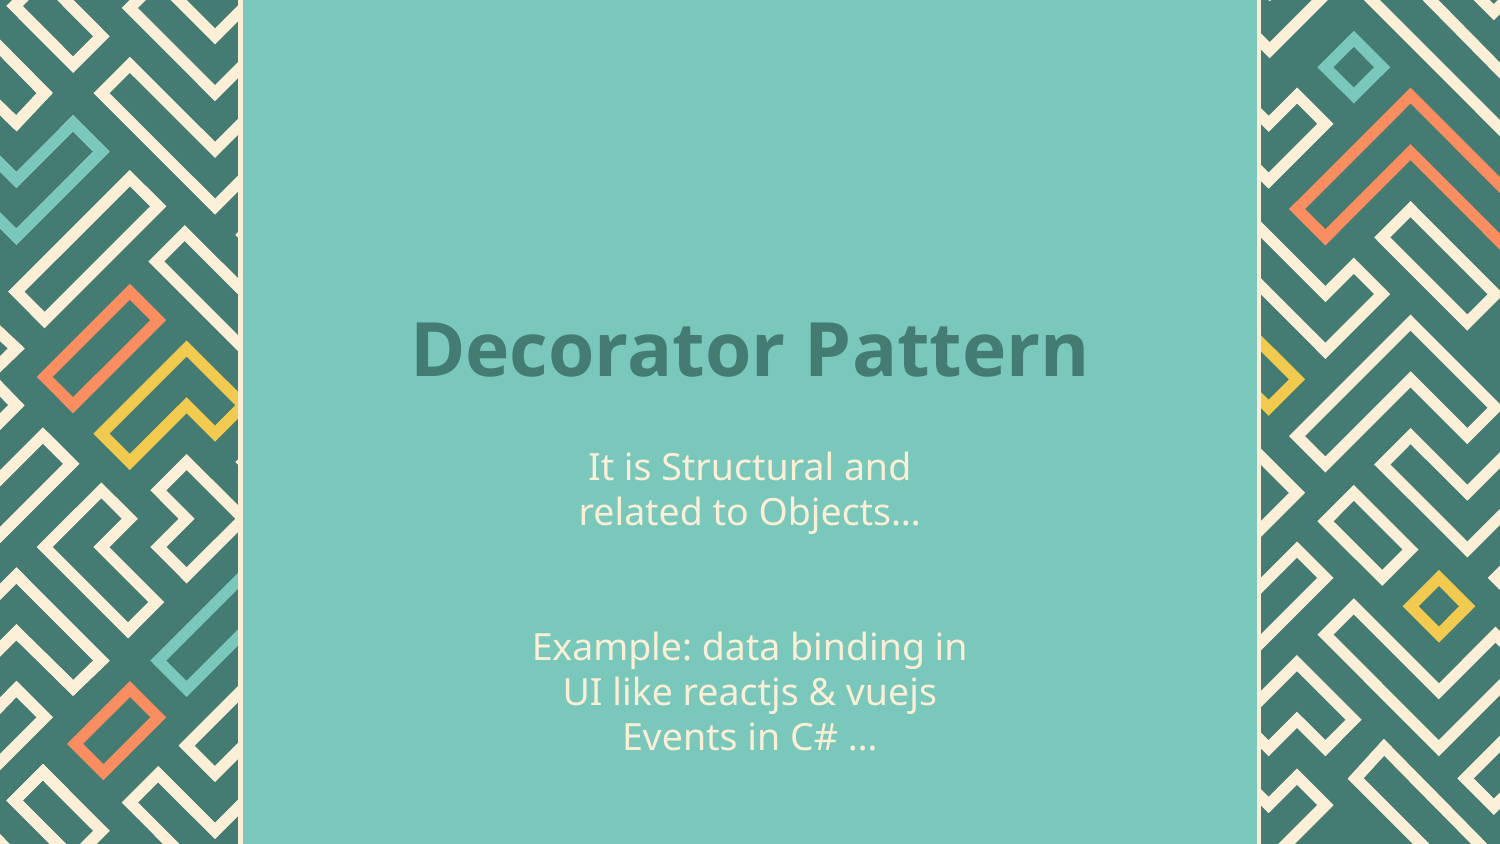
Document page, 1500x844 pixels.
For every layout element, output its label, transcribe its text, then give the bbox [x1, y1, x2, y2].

title Decorator Pattern [238, 277, 1262, 416]
subtitle It is Structural and related to Objects… Example: data binding in UI like reactjs & vuejs Events in C# … [507, 428, 993, 567]
